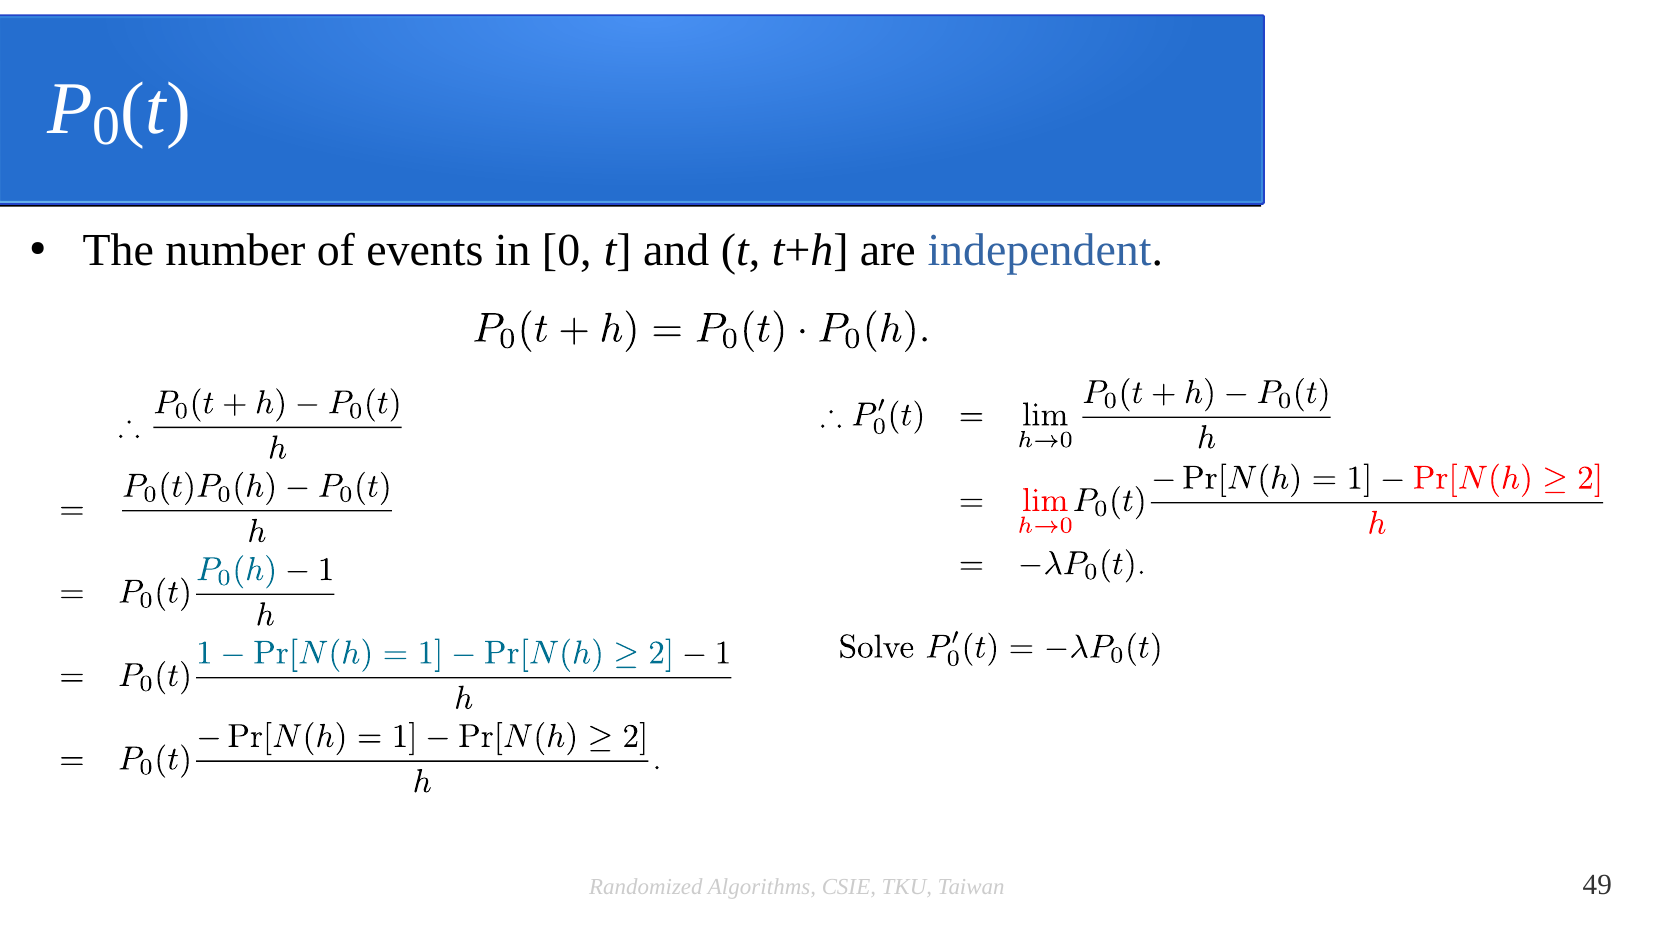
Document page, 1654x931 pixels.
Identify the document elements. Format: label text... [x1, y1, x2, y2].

picture [838, 630, 1160, 667]
picture [470, 308, 929, 354]
picture [57, 387, 733, 794]
list The number of events in [0, t] and (t, t+h] are independent. [11, 224, 1501, 733]
title P0(t) [47, 35, 1199, 189]
text_box [820, 378, 1604, 583]
